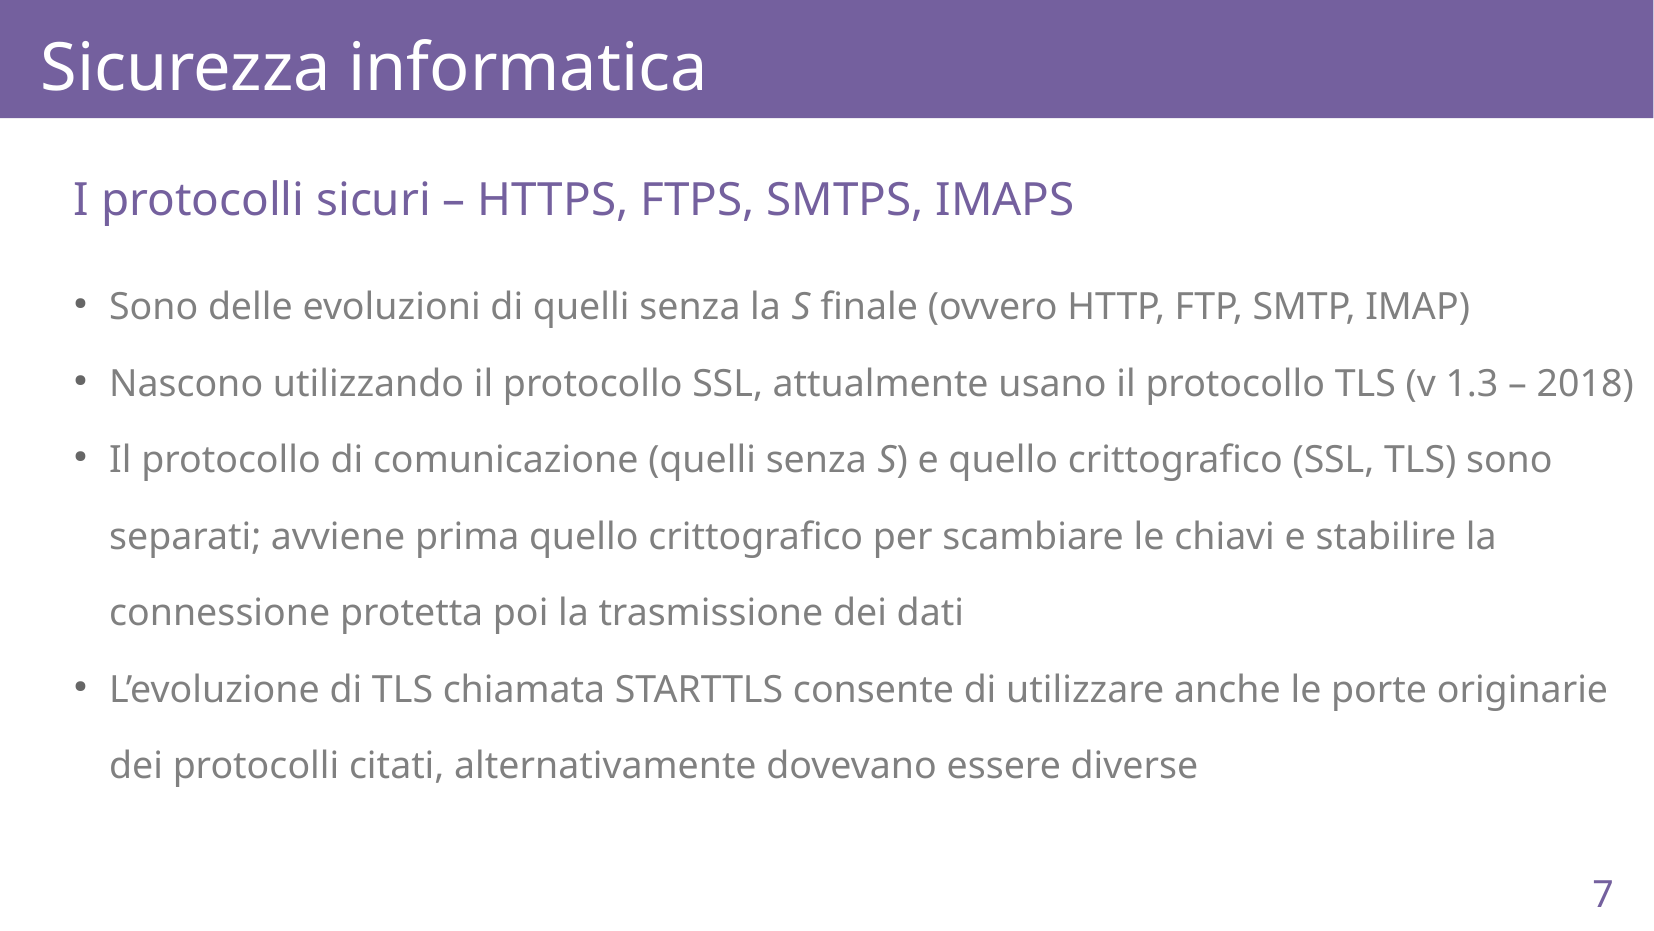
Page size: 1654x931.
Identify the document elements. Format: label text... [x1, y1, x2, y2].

text_box Sono delle evoluzioni di quelli senza la S finale (ovvero HTTP, FTP, SMTP, IMAP) Nascono utilizzando il protocollo SSL, attualmente usano il protocollo TLS (v 1.3 – 2018) Il protocollo di comunicazione (quelli senza S) e quello crittografico (SSL, TLS) sono separati; avviene prima quello crittografico per scambiare le chiavi e stabilire la connessione protetta poi la trasmissione dei dati L’evoluzione di TLS chiamata STARTTLS consente di utilizzare anche le porte originarie dei protocolli citati, alternativamente dovevano essere diverse [59, 246, 1609, 734]
text_box I protocolli sicuri – HTTPS, FTPS, SMTPS, IMAPS [59, 158, 1107, 229]
text_box Sicurezza informatica [25, 11, 942, 107]
text_box [0, 0, 1654, 119]
text_box <numero> [1510, 860, 1654, 931]
